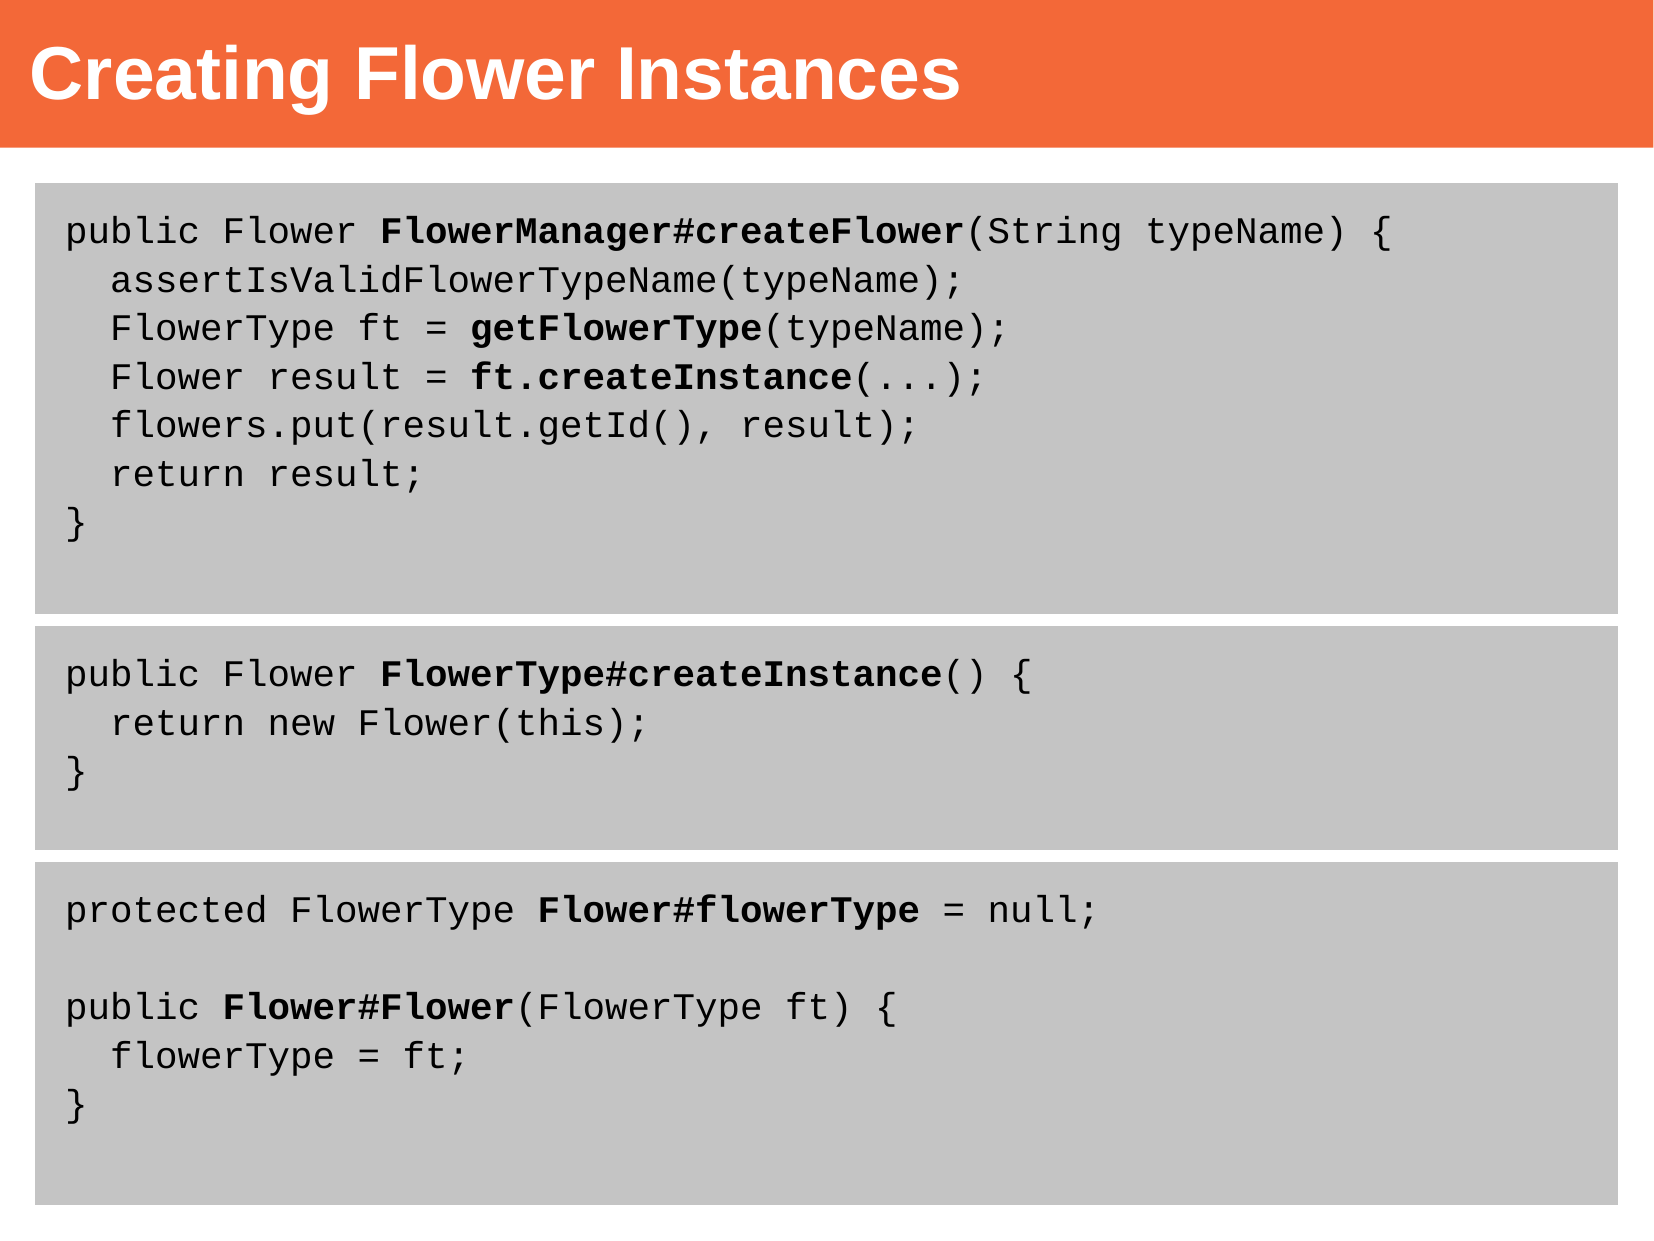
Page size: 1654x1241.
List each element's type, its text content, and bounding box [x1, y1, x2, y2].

list protected FlowerType Flower#flowerType = null; public Flower#Flower(FlowerType ft) { flowerType = ft; } [29, 862, 1625, 1211]
title Creating Flower Instances [0, 0, 1654, 148]
list public Flower FlowerType#createInstance() { return new Flower(this); } [29, 620, 1625, 857]
list public Flower FlowerManager#createFlower(String typeName) { assertIsValidFlowerTypeName(typeName); FlowerType ft = getFlowerType(typeName); Flower result = ft.createInstance(...); flowers.put(result.getId(), result); return result; } [29, 177, 1625, 614]
